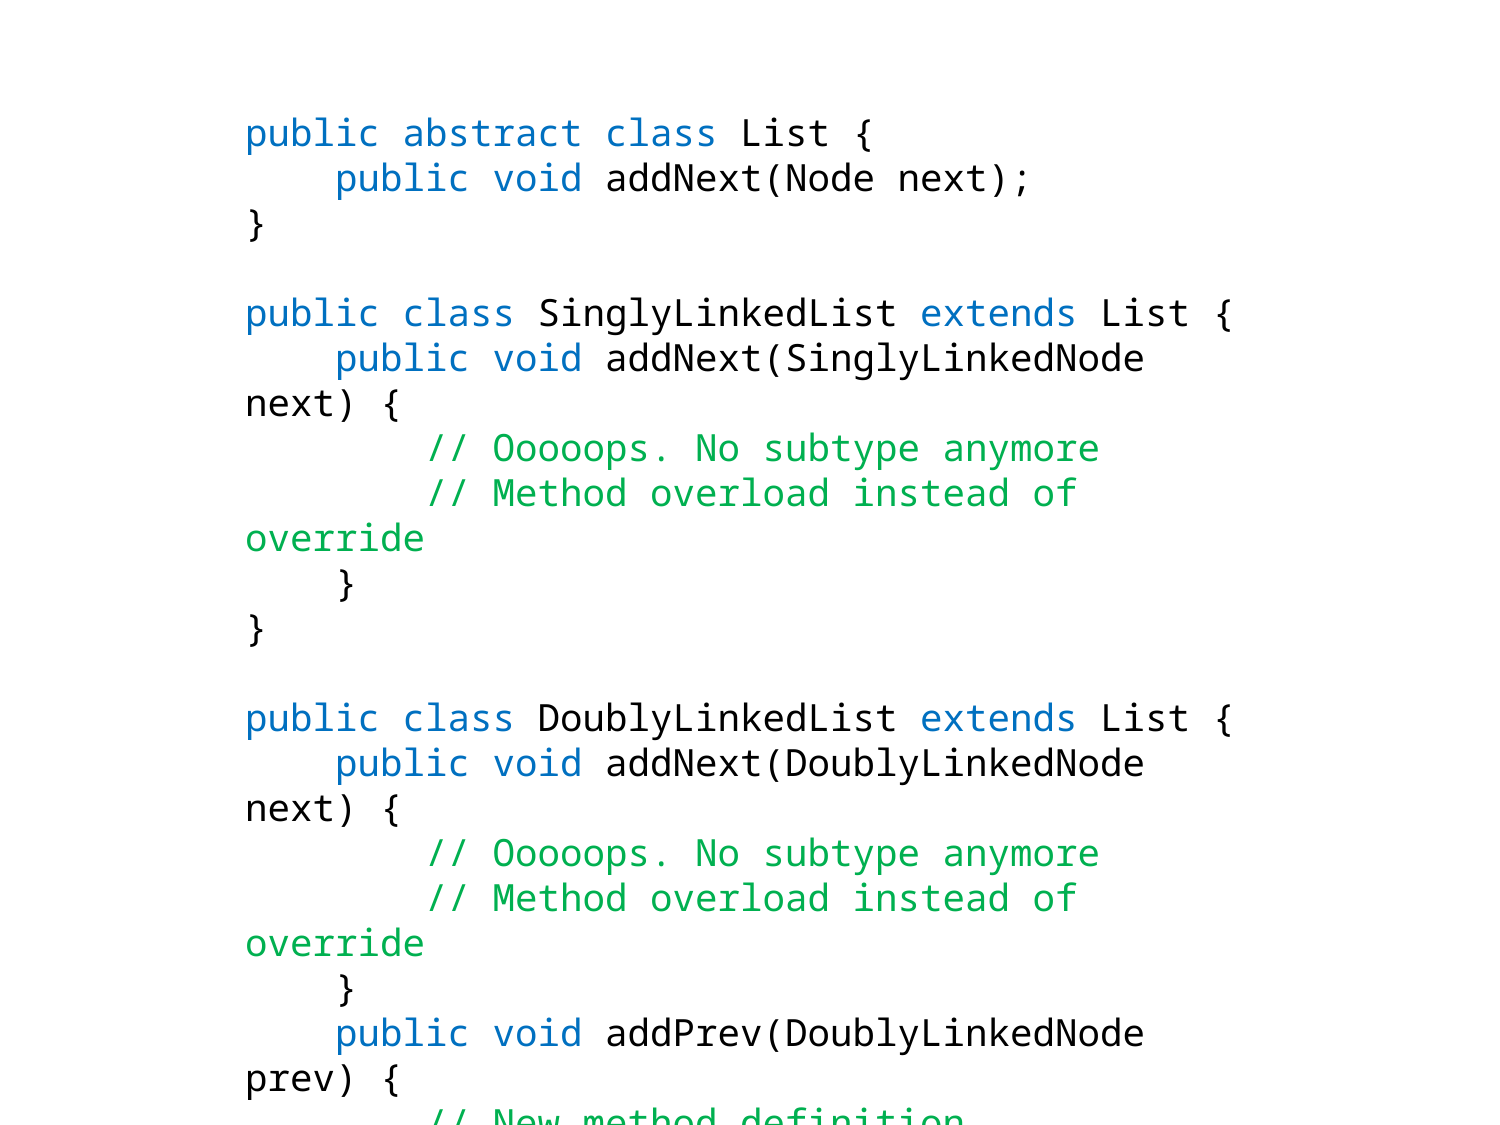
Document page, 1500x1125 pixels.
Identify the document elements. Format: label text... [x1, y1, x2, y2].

text_box public abstract class List { public void addNext(Node next); } public class SinglyLinkedList extends List { public void addNext(SinglyLinkedNode next) { // Ooooops. No subtype anymore // Method overload instead of override } } public class DoublyLinkedList extends List { public void addNext(DoublyLinkedNode next) { // Ooooops. No subtype anymore // Method overload instead of override } public void addPrev(DoublyLinkedNode prev) { // New method definition } } [230, 101, 1270, 1125]
